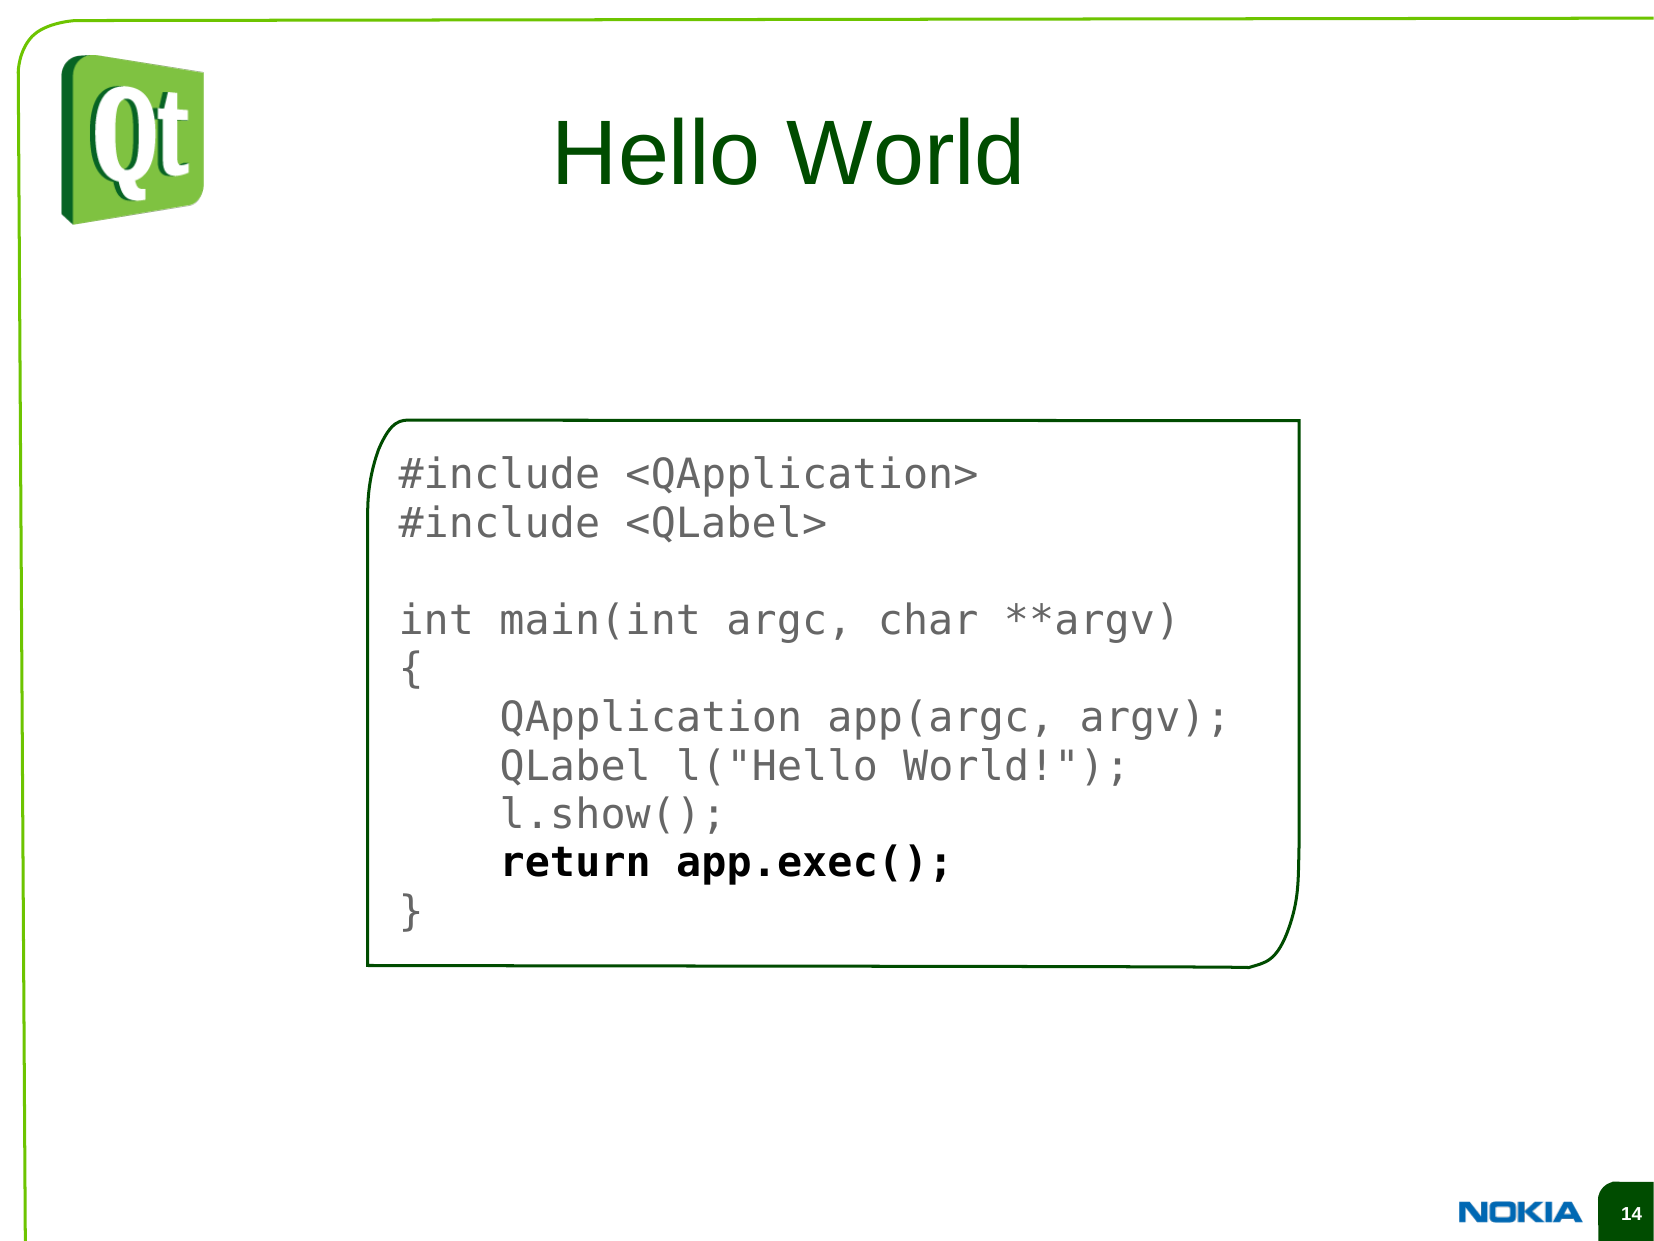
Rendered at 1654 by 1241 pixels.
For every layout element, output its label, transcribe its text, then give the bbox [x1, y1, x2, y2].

title Hello World [251, 49, 1327, 257]
picture [1459, 1201, 1583, 1223]
text_box #include <QApplication> #include <QLabel> int main(int argc, char **argv) { QApplication app(argc, argv); QLabel l("Hello World!"); l.show(); return app.exec(); } [383, 442, 1297, 943]
picture [61, 55, 204, 225]
